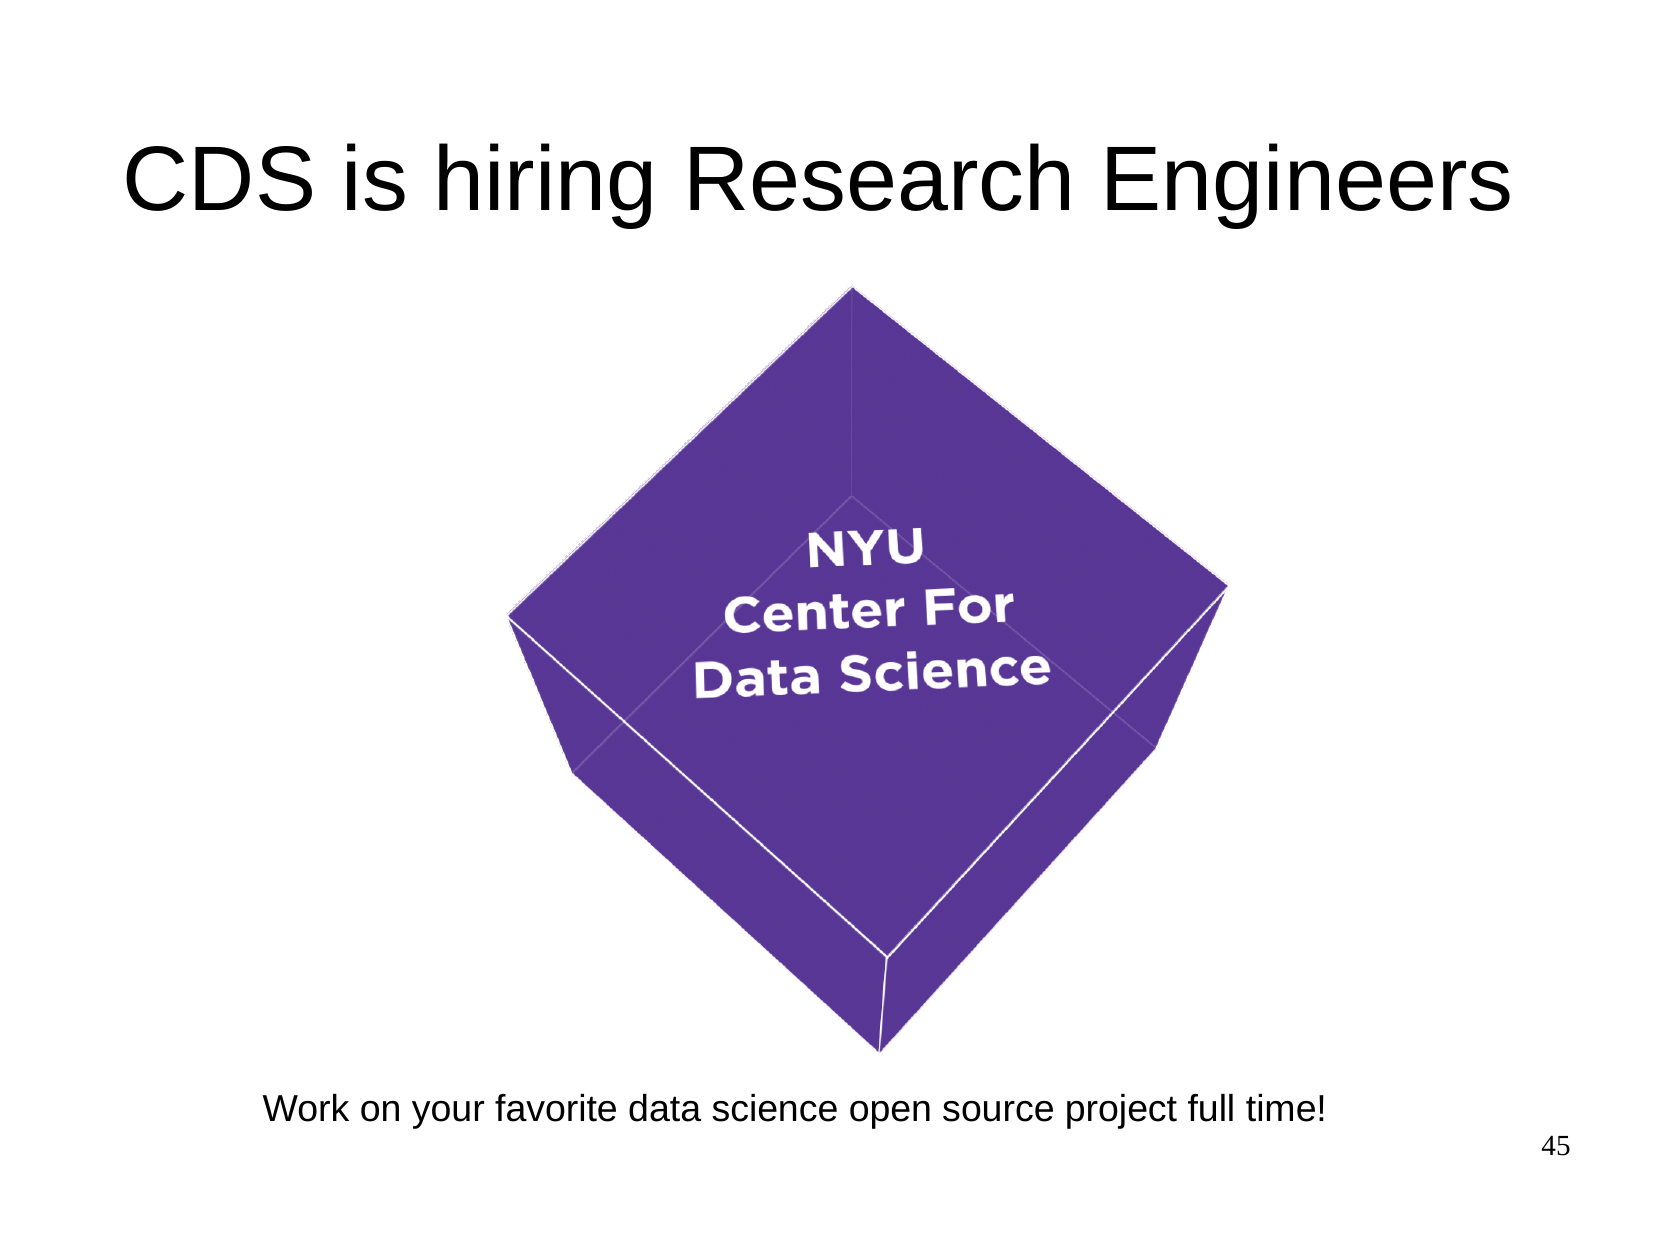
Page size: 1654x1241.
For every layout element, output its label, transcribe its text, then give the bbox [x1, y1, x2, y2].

picture [120, 269, 1576, 1089]
text_box Work on your favorite data science open source project full time! [75, 1080, 1516, 1137]
title CDS is hiring Research Engineers [75, 75, 1564, 283]
